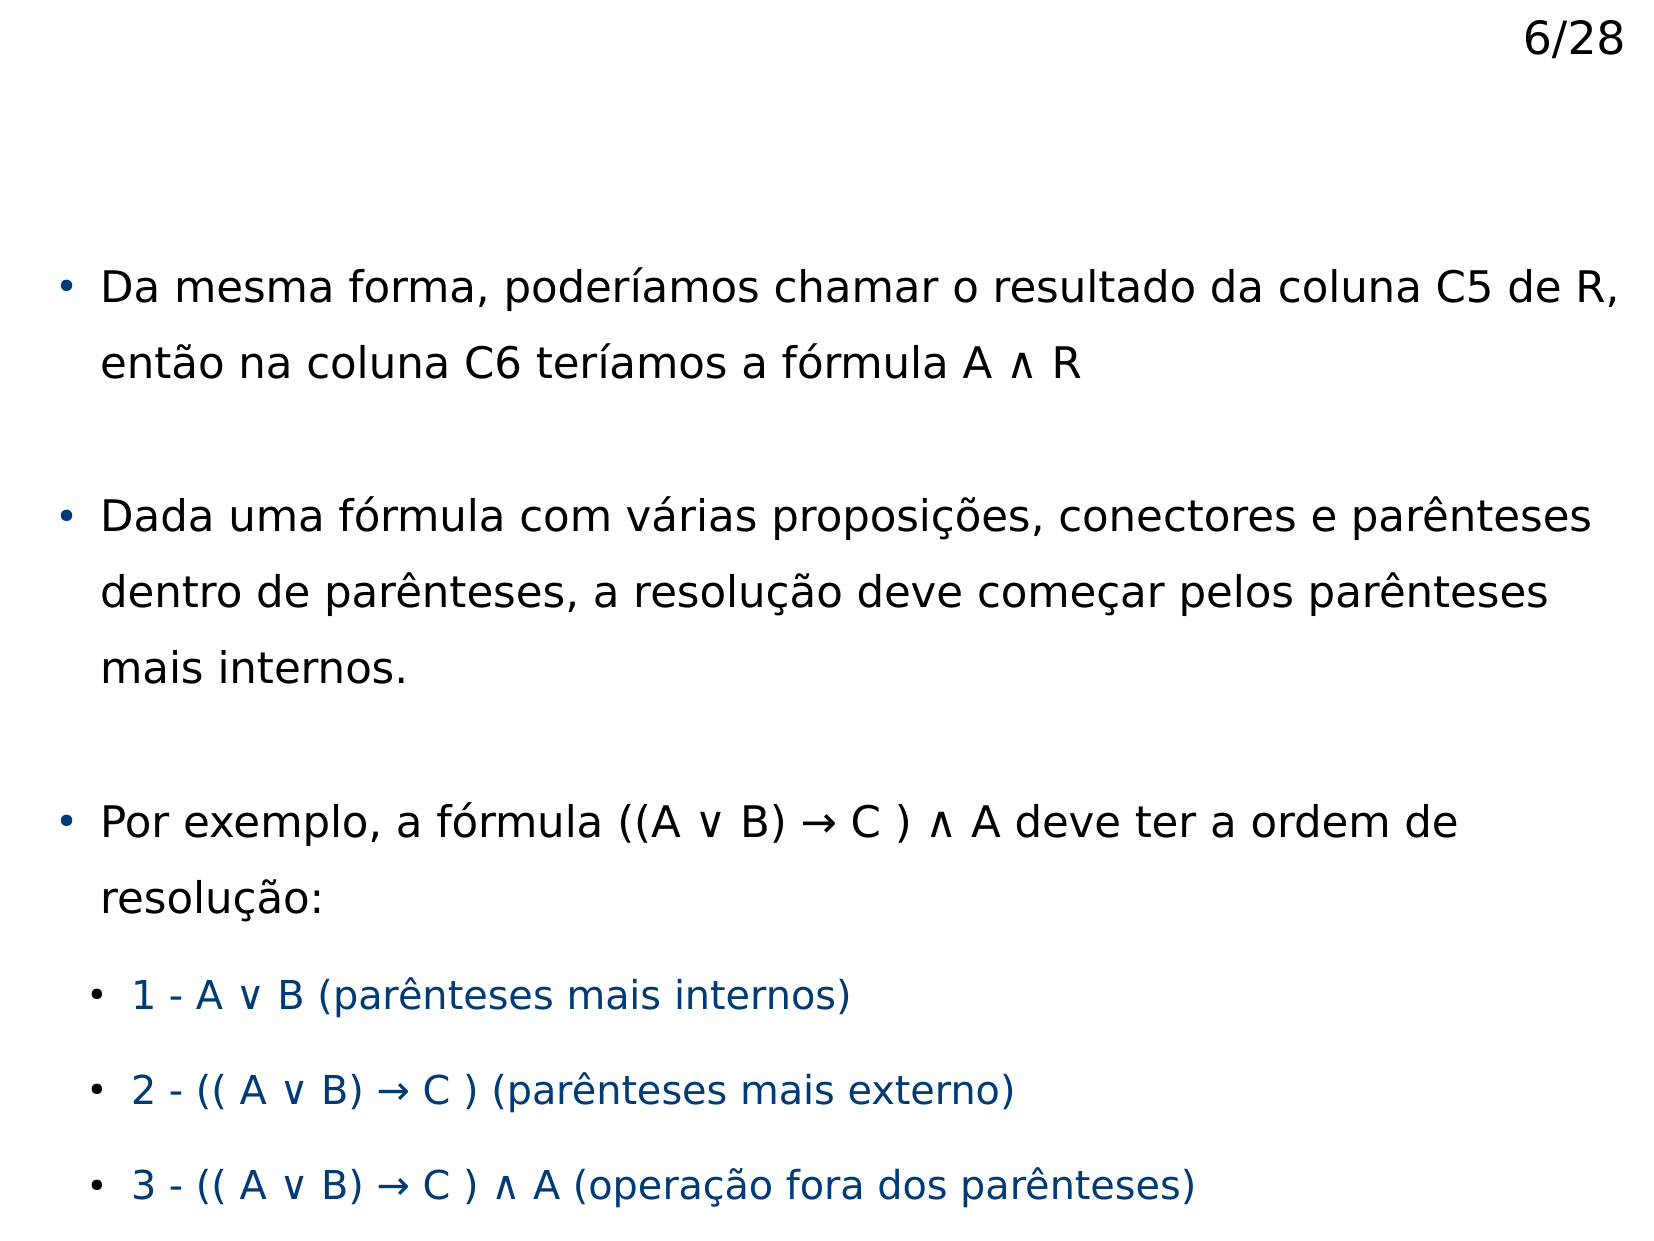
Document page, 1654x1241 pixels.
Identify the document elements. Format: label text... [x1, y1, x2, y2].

list Da mesma forma, poderíamos chamar o resultado da coluna C5 de R, então na coluna C6 teríamos a fórmula A ∧ R Dada uma fórmula com várias proposições, conectores e parênteses dentro de parênteses, a resolução deve começar pelos parênteses mais internos. Por exemplo, a fórmula ((A ∨ B) → C ) ∧ A deve ter a ordem de resolução: 1 - A ∨ B (parênteses mais internos) 2 - (( A ∨ B) → C ) (parênteses mais externo) 3 - (( A ∨ B) → C ) ∧ A (operação fora dos parênteses) [59, 236, 1625, 1211]
